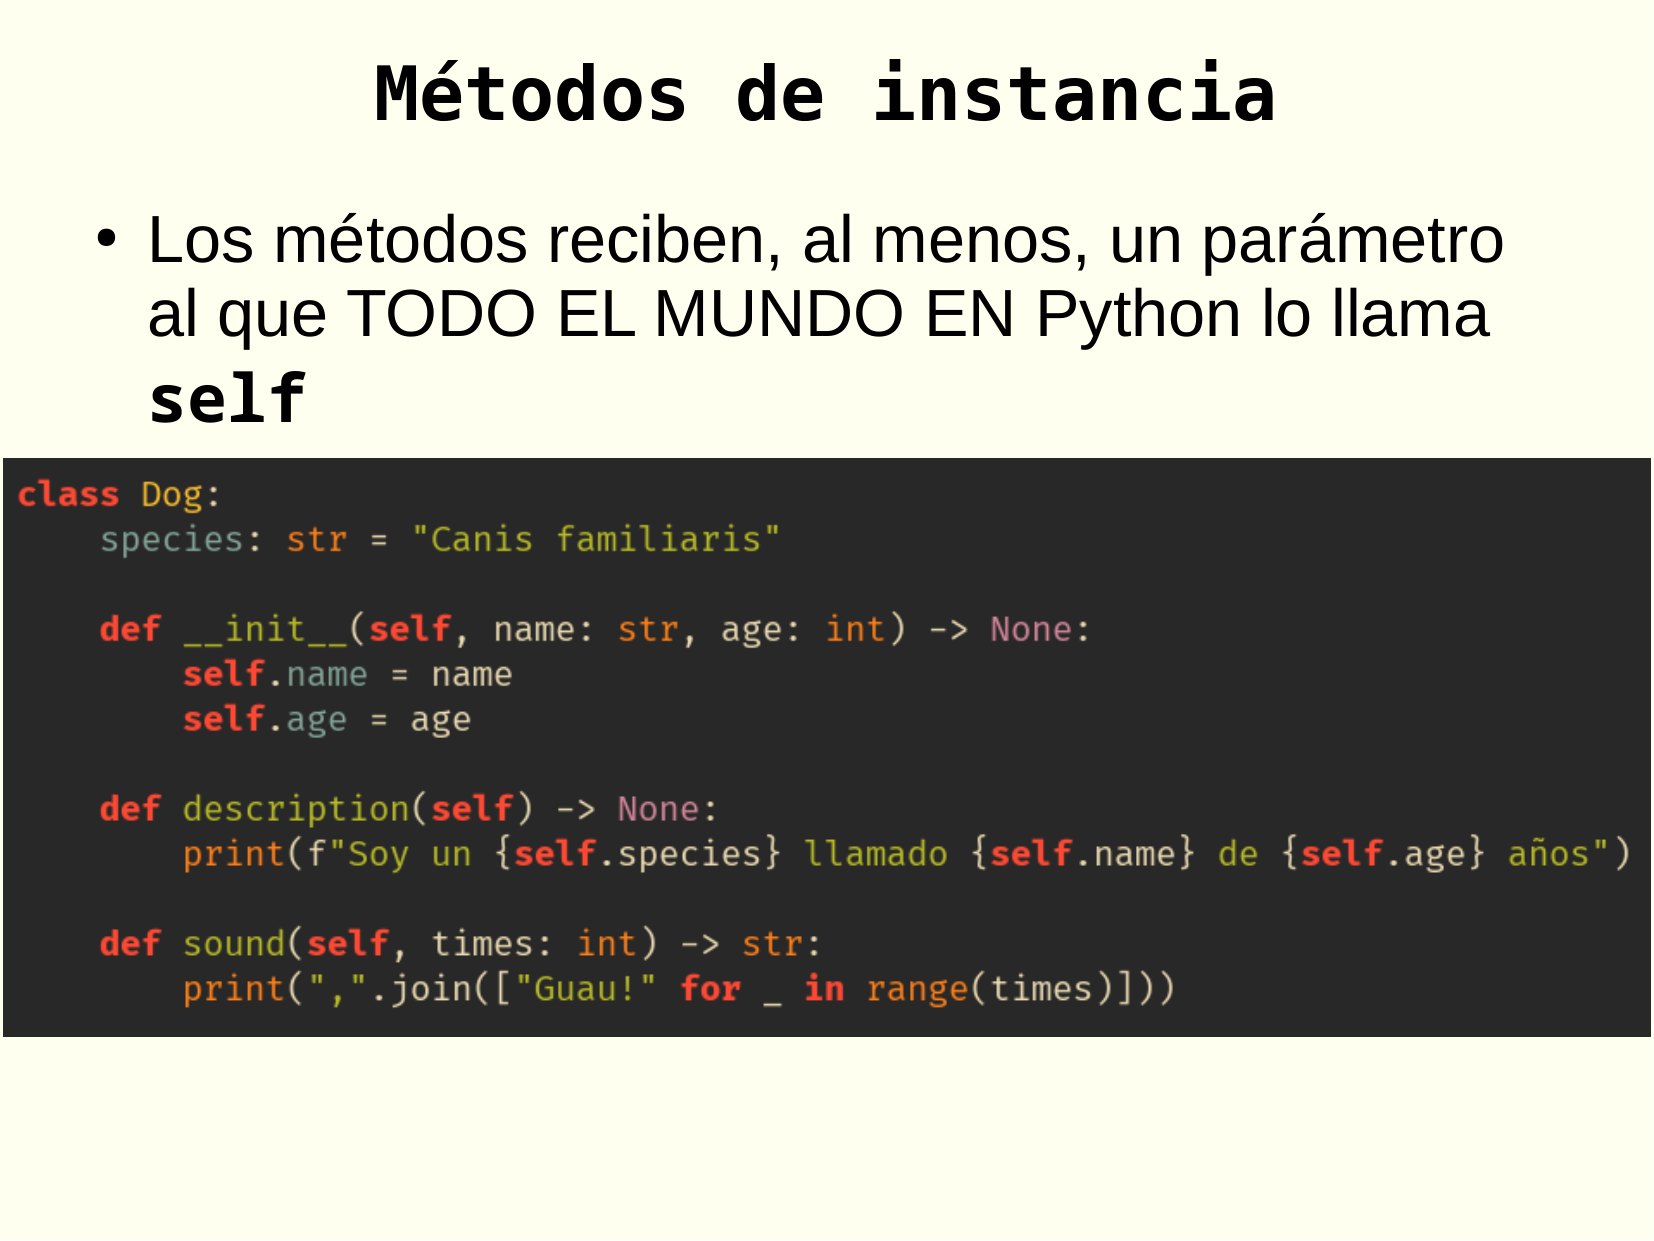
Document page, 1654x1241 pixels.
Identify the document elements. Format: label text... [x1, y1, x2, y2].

title Métodos de instancia [82, 25, 1571, 164]
list Los métodos reciben, al menos, un parámetro al que TODO EL MUNDO EN Python lo llama self [76, 201, 1565, 458]
picture [3, 458, 1651, 1037]
